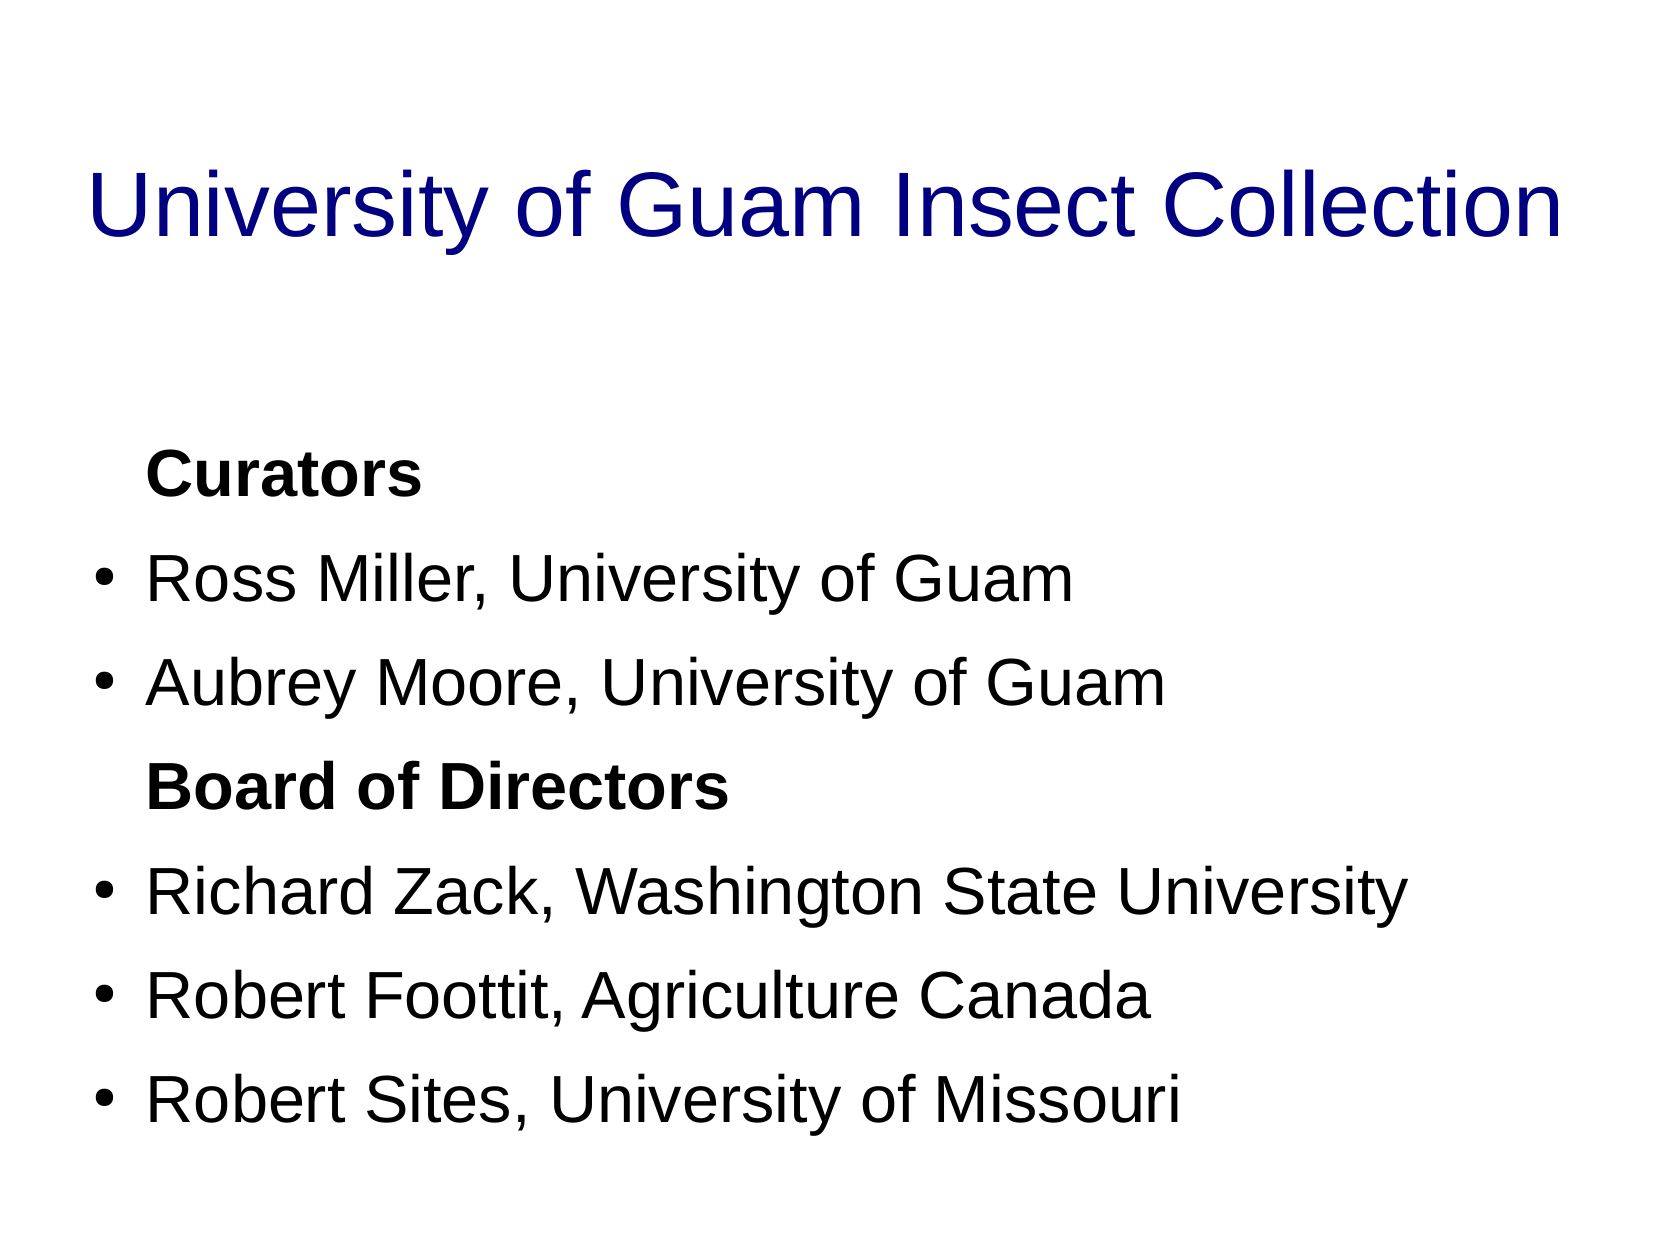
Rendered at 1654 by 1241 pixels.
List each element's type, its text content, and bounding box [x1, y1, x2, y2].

list Curators Ross Miller, University of Guam Aubrey Moore, University of Guam Board of Directors Richard Zack, Washington State University Robert Foottit, Agriculture Canada Robert Sites, University of Missouri [75, 436, 1564, 1201]
title University of Guam Insect Collection [82, 49, 1571, 257]
